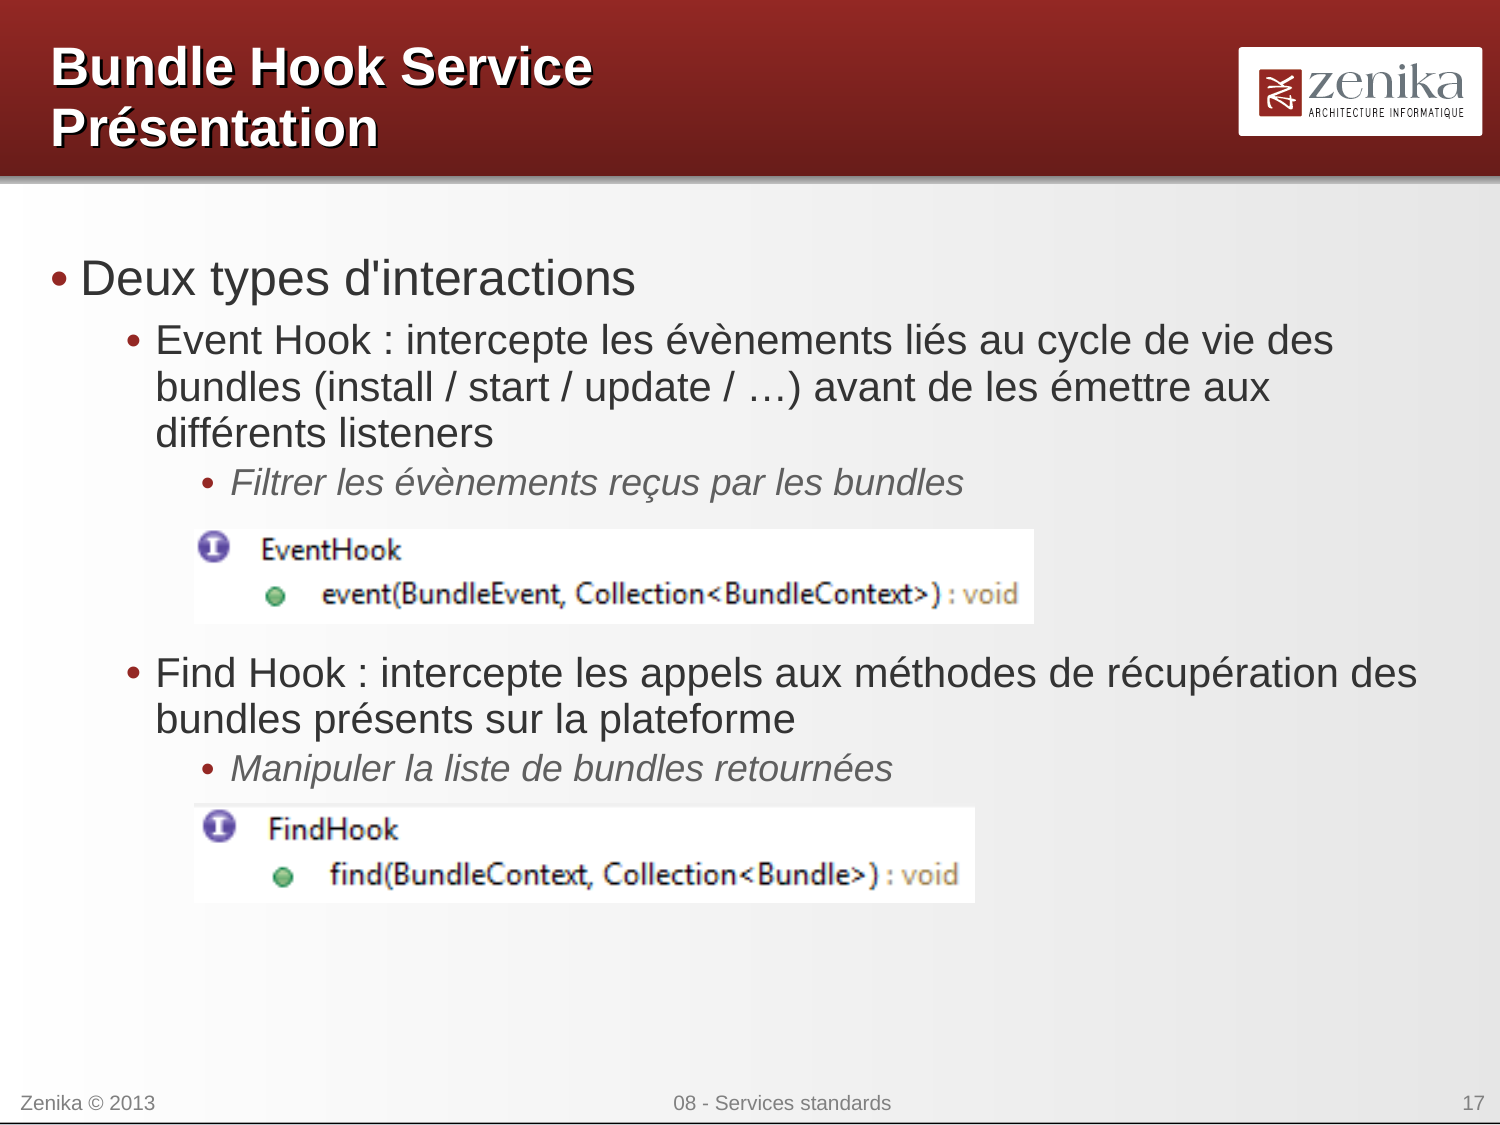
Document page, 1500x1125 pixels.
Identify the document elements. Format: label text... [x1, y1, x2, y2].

picture [194, 803, 975, 903]
picture [194, 529, 1034, 624]
picture [1257, 58, 1464, 125]
list Deux types d'interactions Event Hook : intercepte les évènements liés au cycle de vie des bundles (install / start / update / …) avant de les émettre aux différents listeners Filtrer les évènements reçus par les bundles Find Hook : intercepte les appels aux méthodes de récupération des bundles présents sur la plateforme Manipuler la liste de bundles retournées [50, 249, 1435, 1079]
title Bundle Hook Service Présentation [50, 15, 1206, 180]
